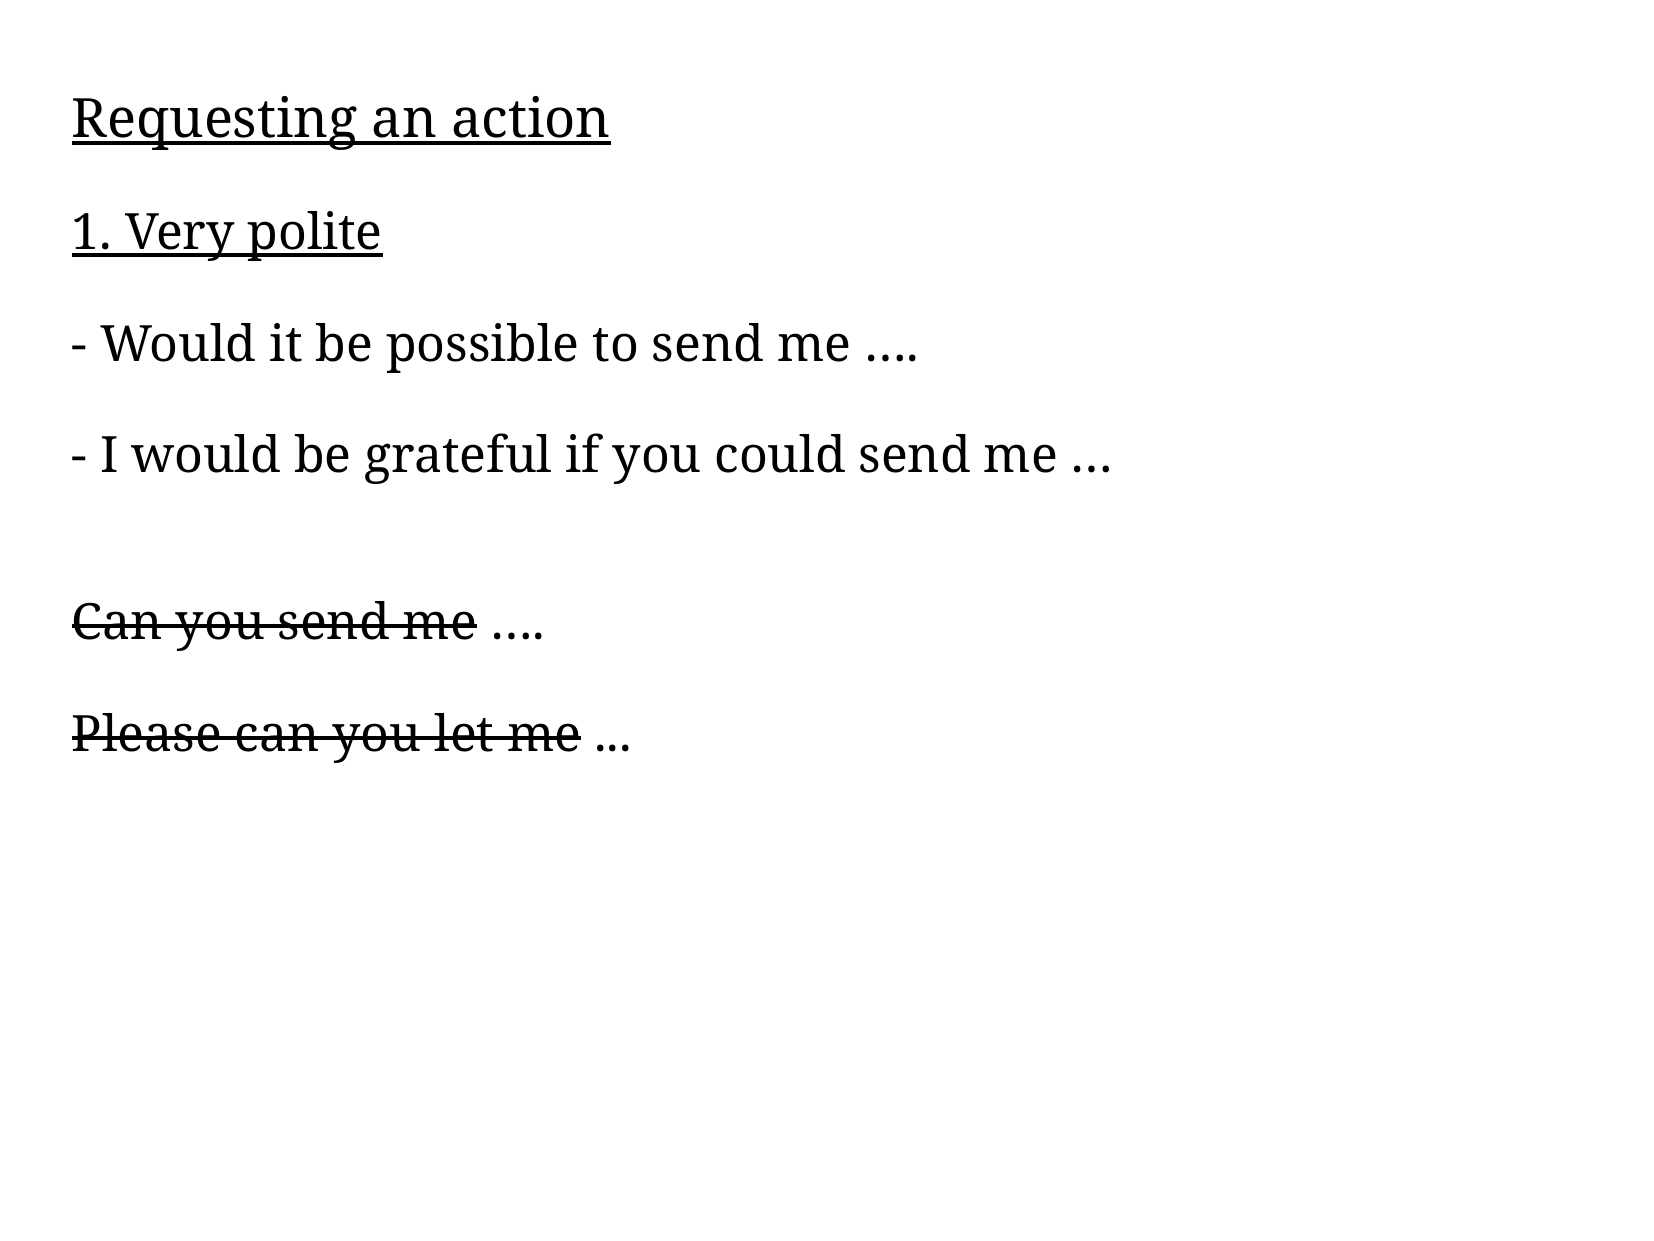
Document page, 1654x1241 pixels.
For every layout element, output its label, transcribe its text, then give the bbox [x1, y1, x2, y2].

text_box Requesting an action 1. Very polite - Would it be possible to send me …. - I would be grateful if you could send me … Can you send me …. Please can you let me ... [71, 31, 1560, 1140]
